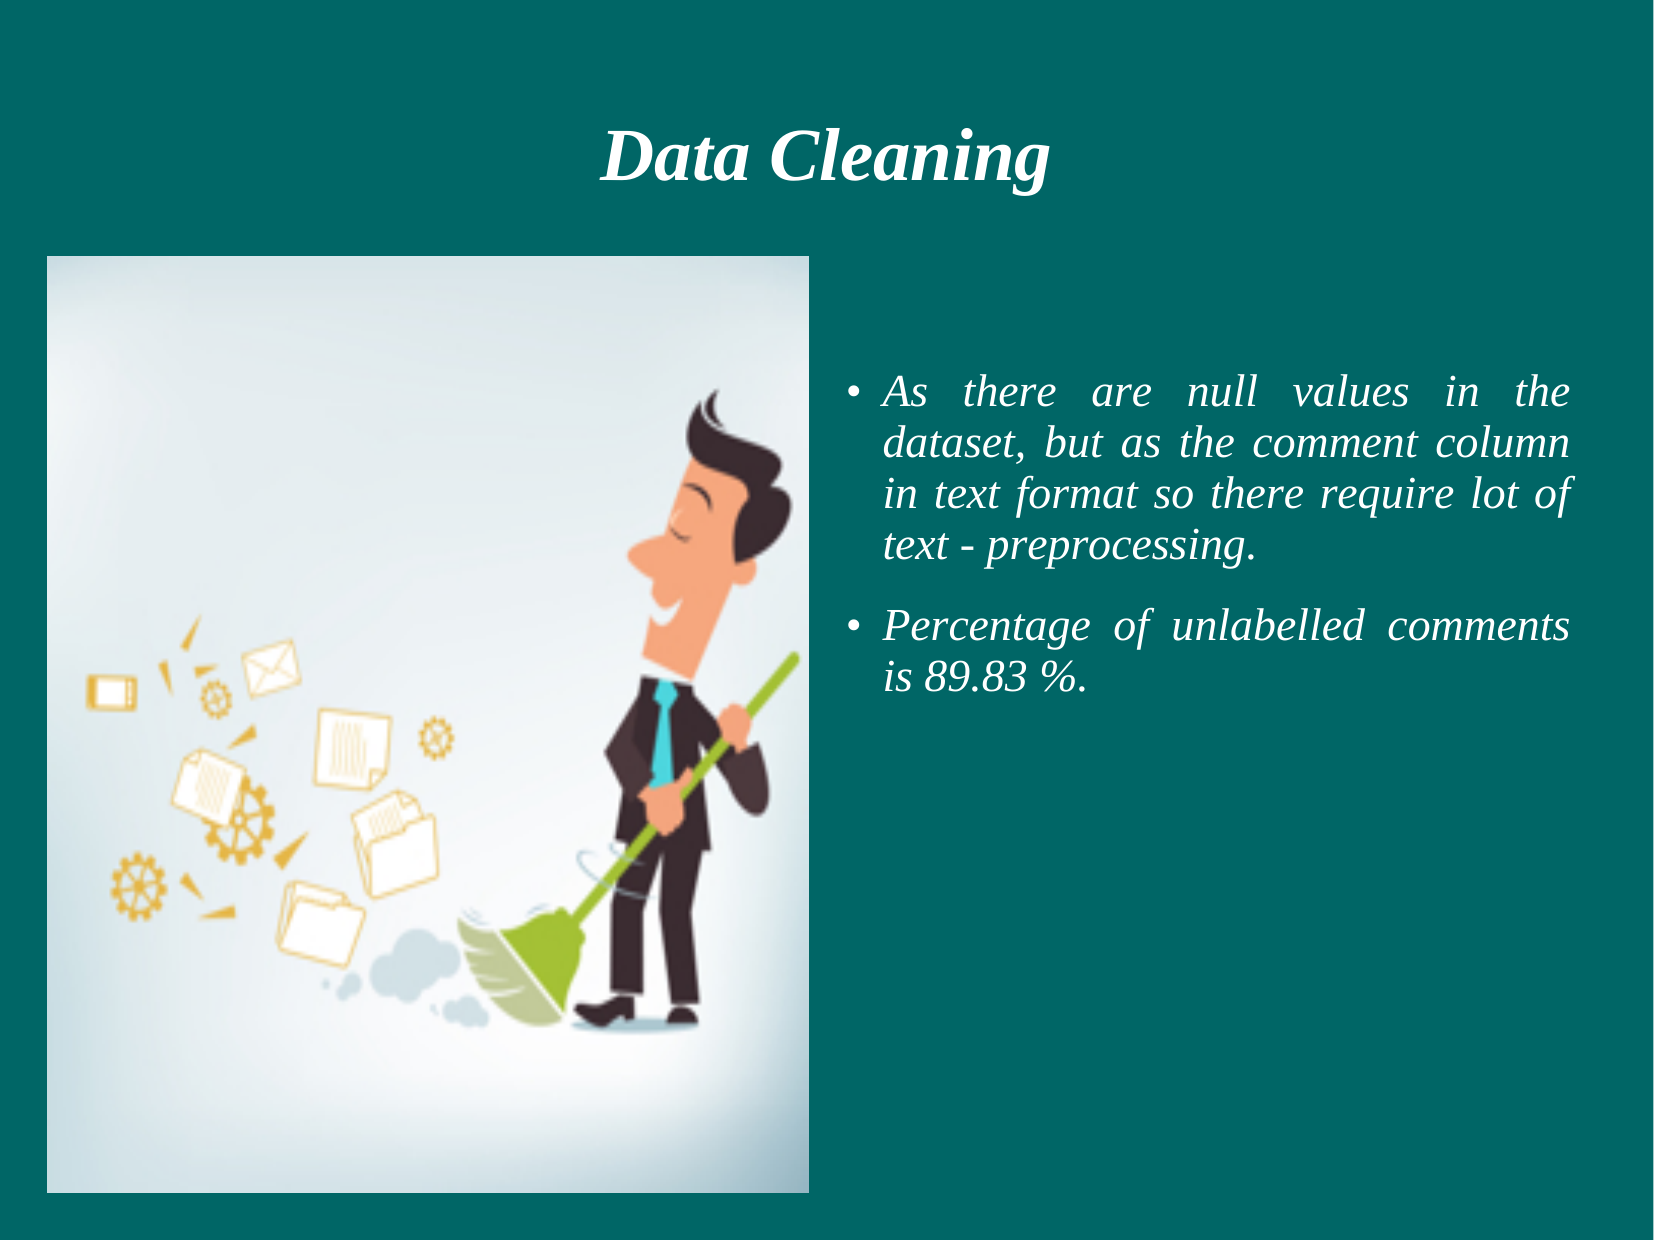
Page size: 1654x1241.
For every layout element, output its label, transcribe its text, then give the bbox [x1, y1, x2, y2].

list • As there are null values in the dataset, but as the comment column in text format so there require lot of text - preprocessing. • Percentage of unlabelled comments is 89.83 %. [845, 362, 1572, 1182]
title Data Cleaning [82, 49, 1571, 257]
picture [47, 256, 809, 1193]
